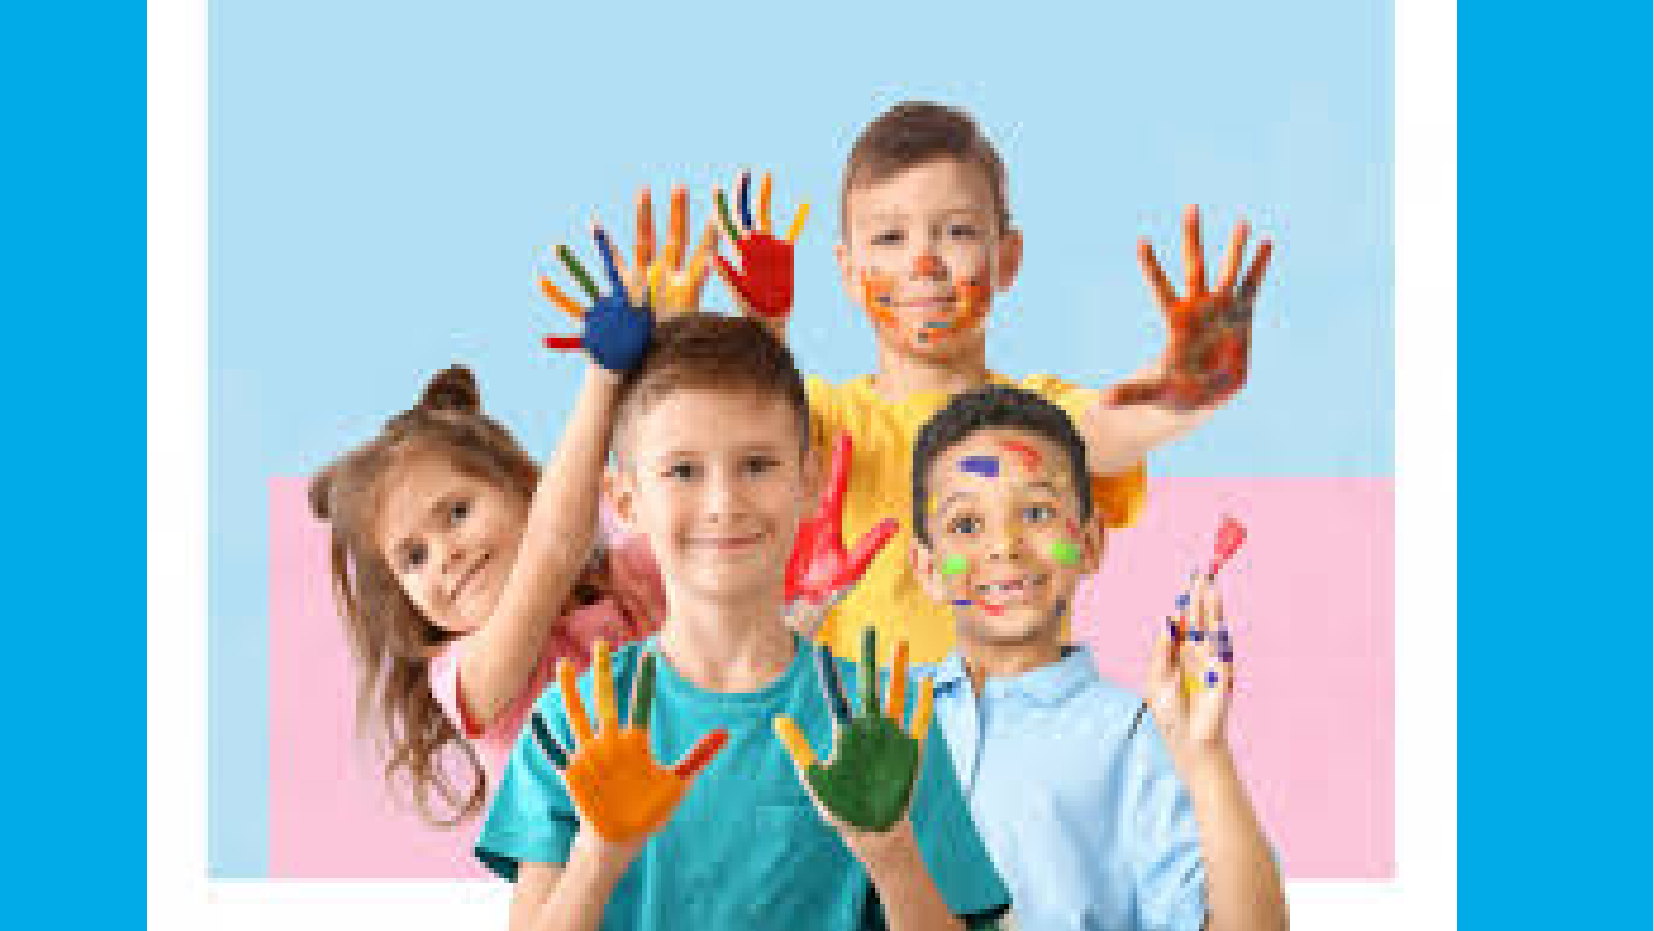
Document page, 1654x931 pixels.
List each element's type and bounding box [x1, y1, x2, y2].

picture [148, 0, 1456, 931]
